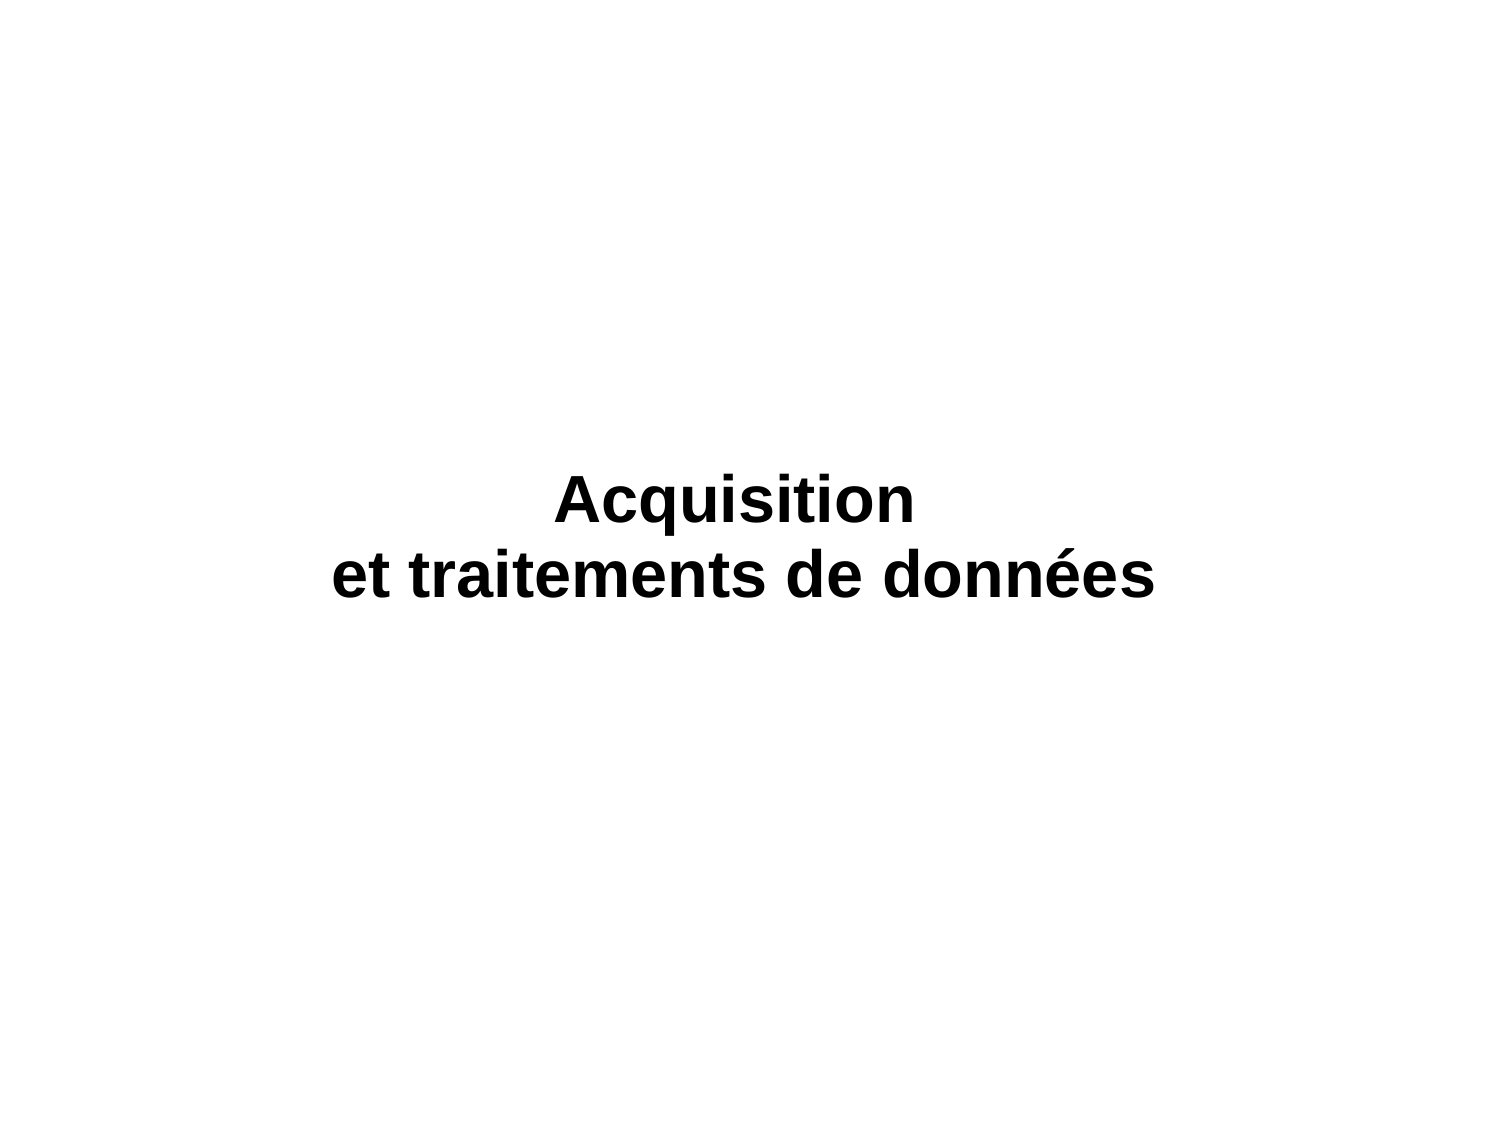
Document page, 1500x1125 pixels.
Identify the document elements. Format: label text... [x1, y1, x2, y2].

text_box Acquisition et traitements de données [11, 454, 1477, 620]
